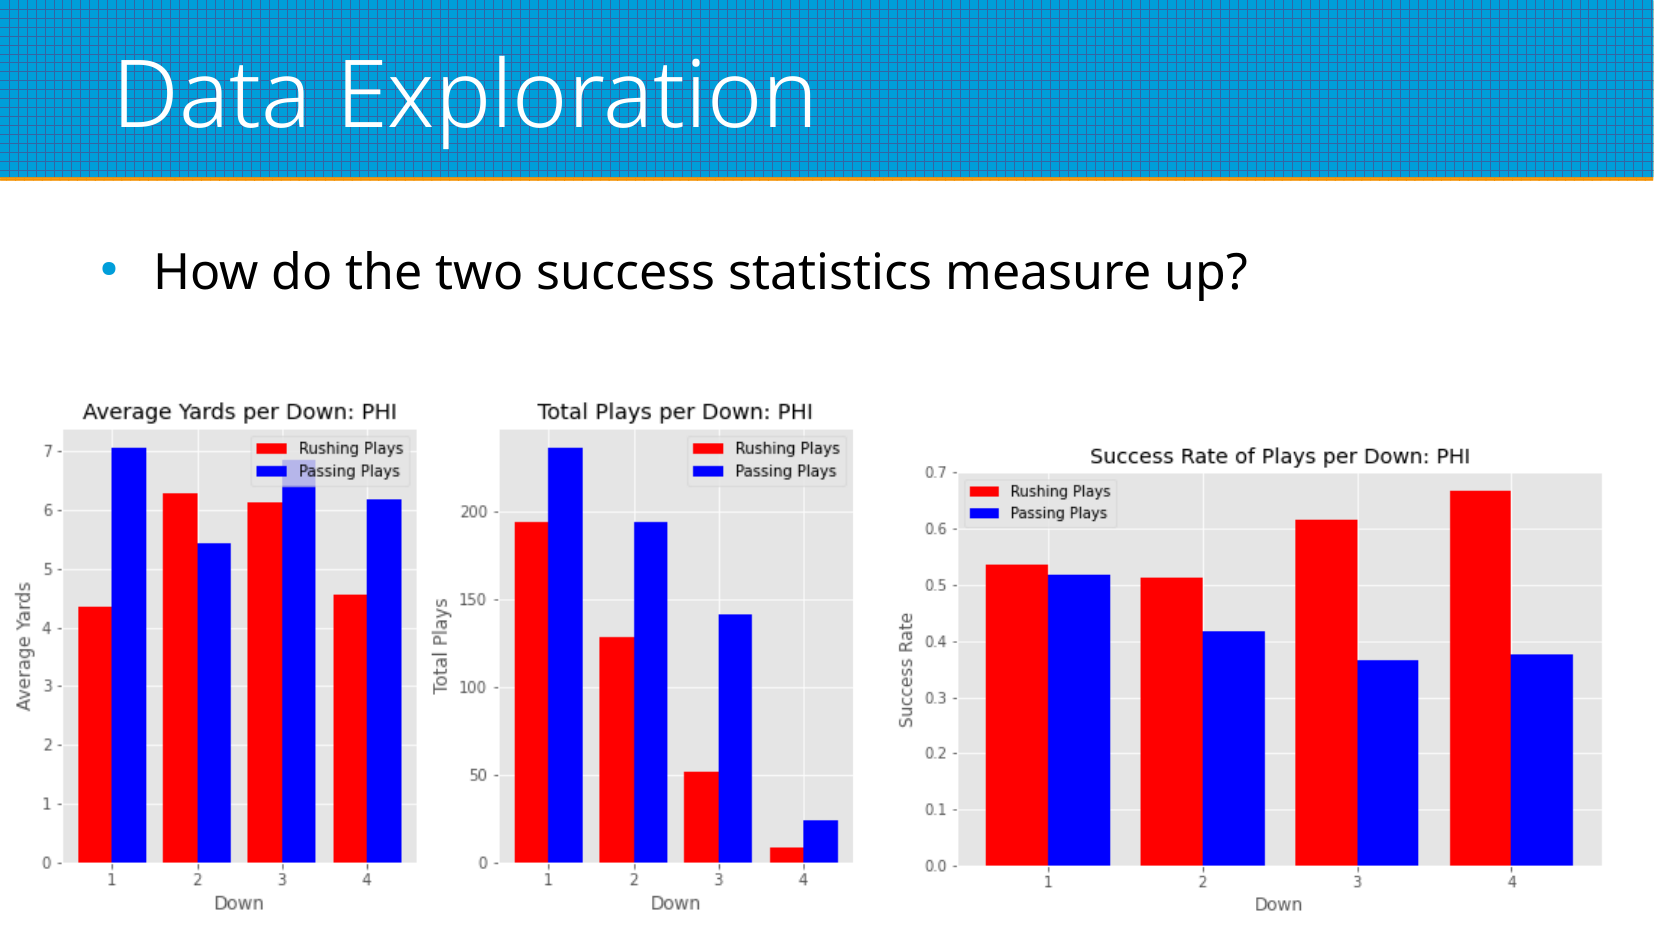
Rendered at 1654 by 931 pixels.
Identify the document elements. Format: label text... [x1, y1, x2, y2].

list How do the two success statistics measure up​? [82, 236, 1563, 811]
title Data Exploration [112, 0, 1601, 156]
picture [0, 386, 1654, 931]
